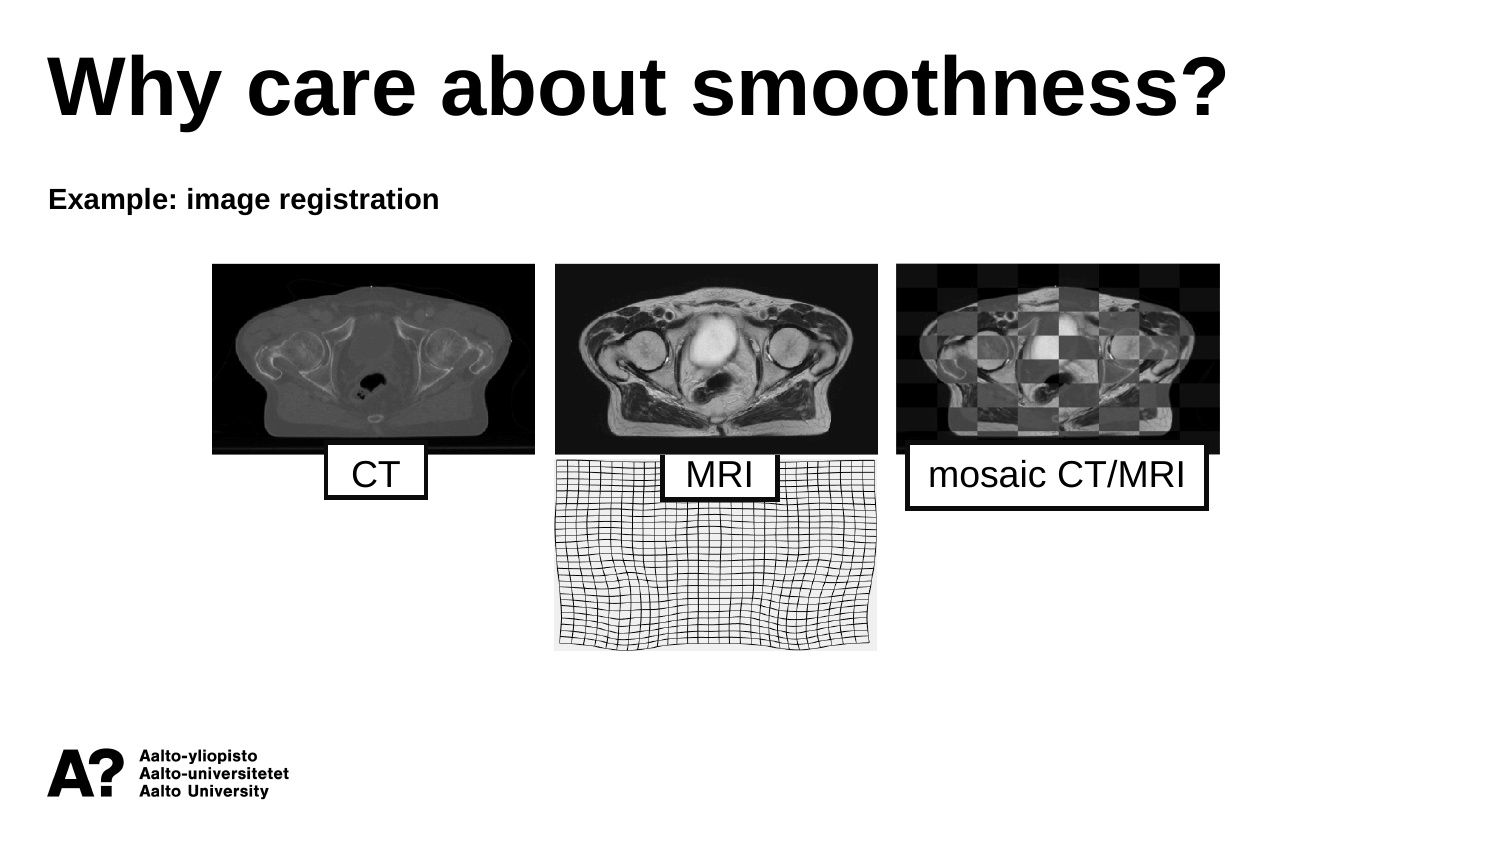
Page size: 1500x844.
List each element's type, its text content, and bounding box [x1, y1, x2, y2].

list Why care about smoothness? [47, 32, 1442, 197]
text_box CT [325, 442, 426, 498]
list Example: image registration [48, 180, 1375, 226]
text_box MRI [662, 455, 778, 500]
picture [0, 702, 337, 844]
picture [554, 459, 877, 651]
picture [555, 263, 878, 455]
picture [212, 263, 535, 455]
picture [896, 263, 1220, 455]
text_box mosaic CT/MRI [907, 442, 1207, 509]
